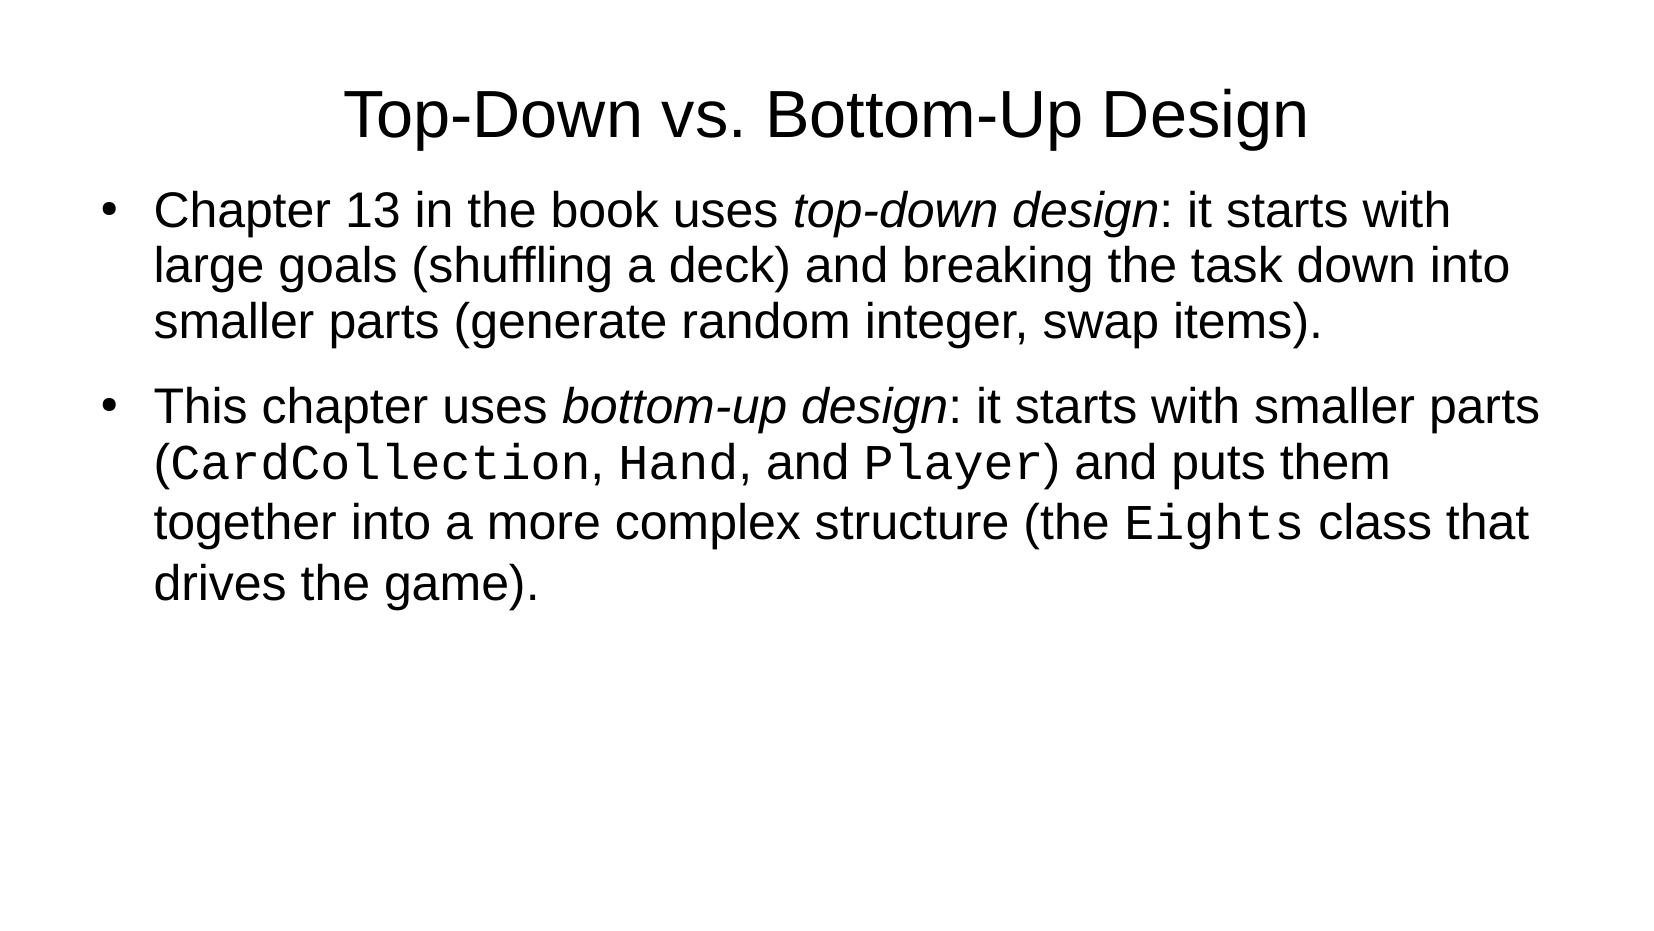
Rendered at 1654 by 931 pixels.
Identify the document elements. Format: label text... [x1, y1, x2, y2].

title Top-Down vs. Bottom-Up Design [82, 37, 1571, 181]
list Chapter 13 in the book uses top-down design: it starts with large goals (shuffling a deck) and breaking the task down into smaller parts (generate random integer, swap items). This chapter uses bottom-up design: it starts with smaller parts (CardCollection, Hand, and Player) and puts them together into a more complex structure (the Eights class that drives the game). [82, 181, 1571, 722]
